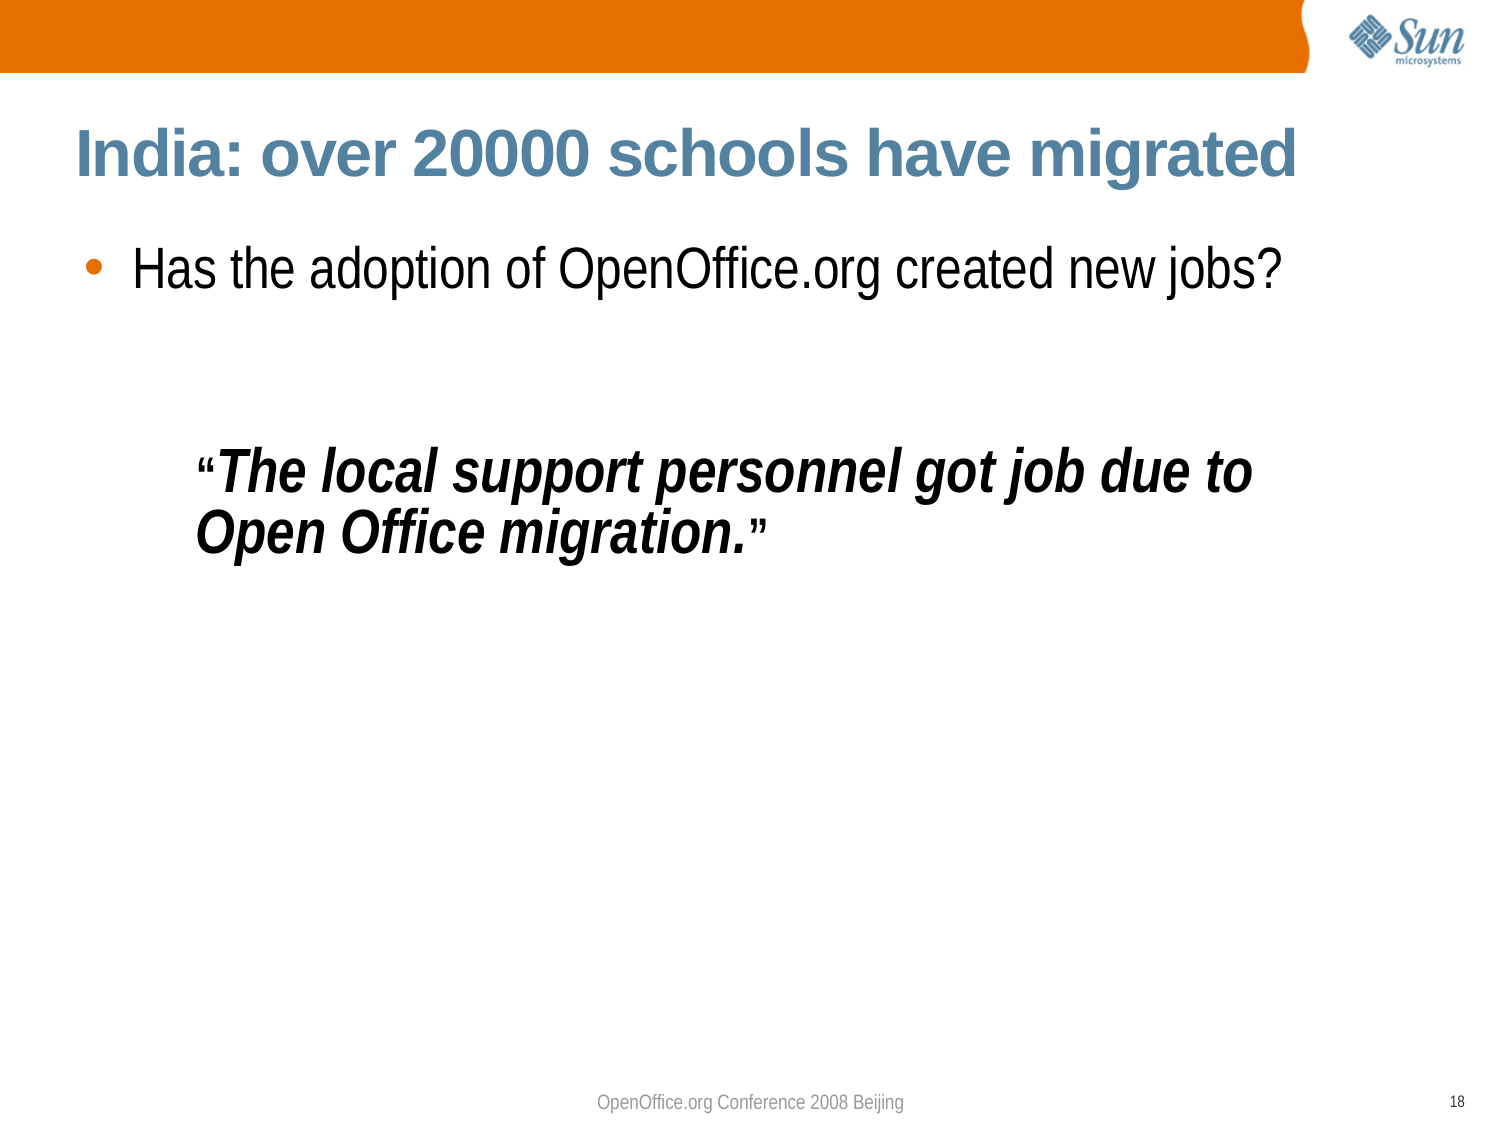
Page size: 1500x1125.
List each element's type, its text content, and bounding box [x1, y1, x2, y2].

text_box “The local support personnel got job due to Open Office migration.” [195, 443, 1307, 576]
list Has the adoption of OpenOffice.org created new jobs? [64, 243, 1401, 339]
picture [0, 0, 1500, 73]
title India: over 20000 schools have migrated [75, 123, 1437, 227]
